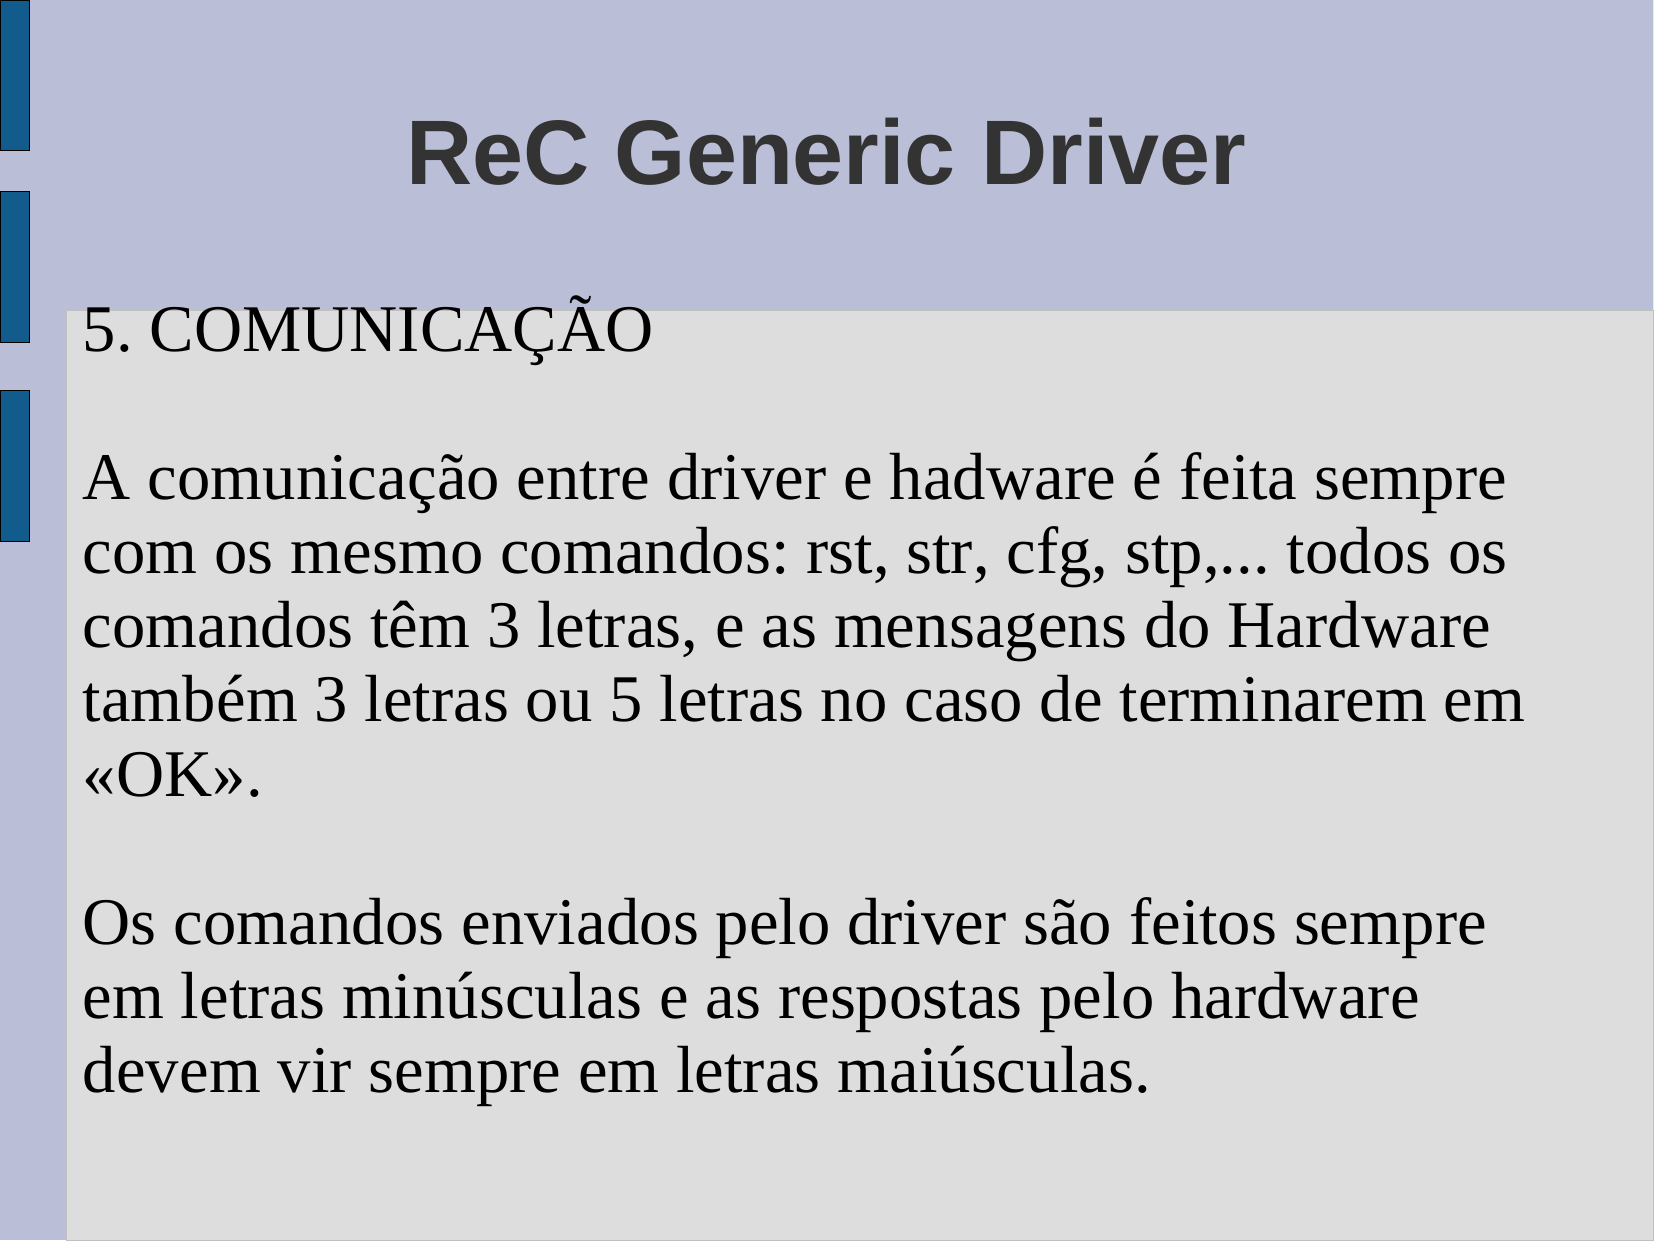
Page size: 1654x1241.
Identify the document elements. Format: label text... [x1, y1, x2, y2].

title ReC Generic Driver [82, 56, 1571, 250]
subtitle 5. COMUNICAÇÃO A comunicação entre driver e hadware é feita sempre com os mesmo comandos: rst, str, cfg, stp,... todos os comandos têm 3 letras, e as mensagens do Hardware também 3 letras ou 5 letras no caso de terminarem em «OK». Os comandos enviados pelo driver são feitos sempre em letras minúsculas e as respostas pelo hardware devem vir sempre em letras maiúsculas. [82, 292, 1571, 1107]
